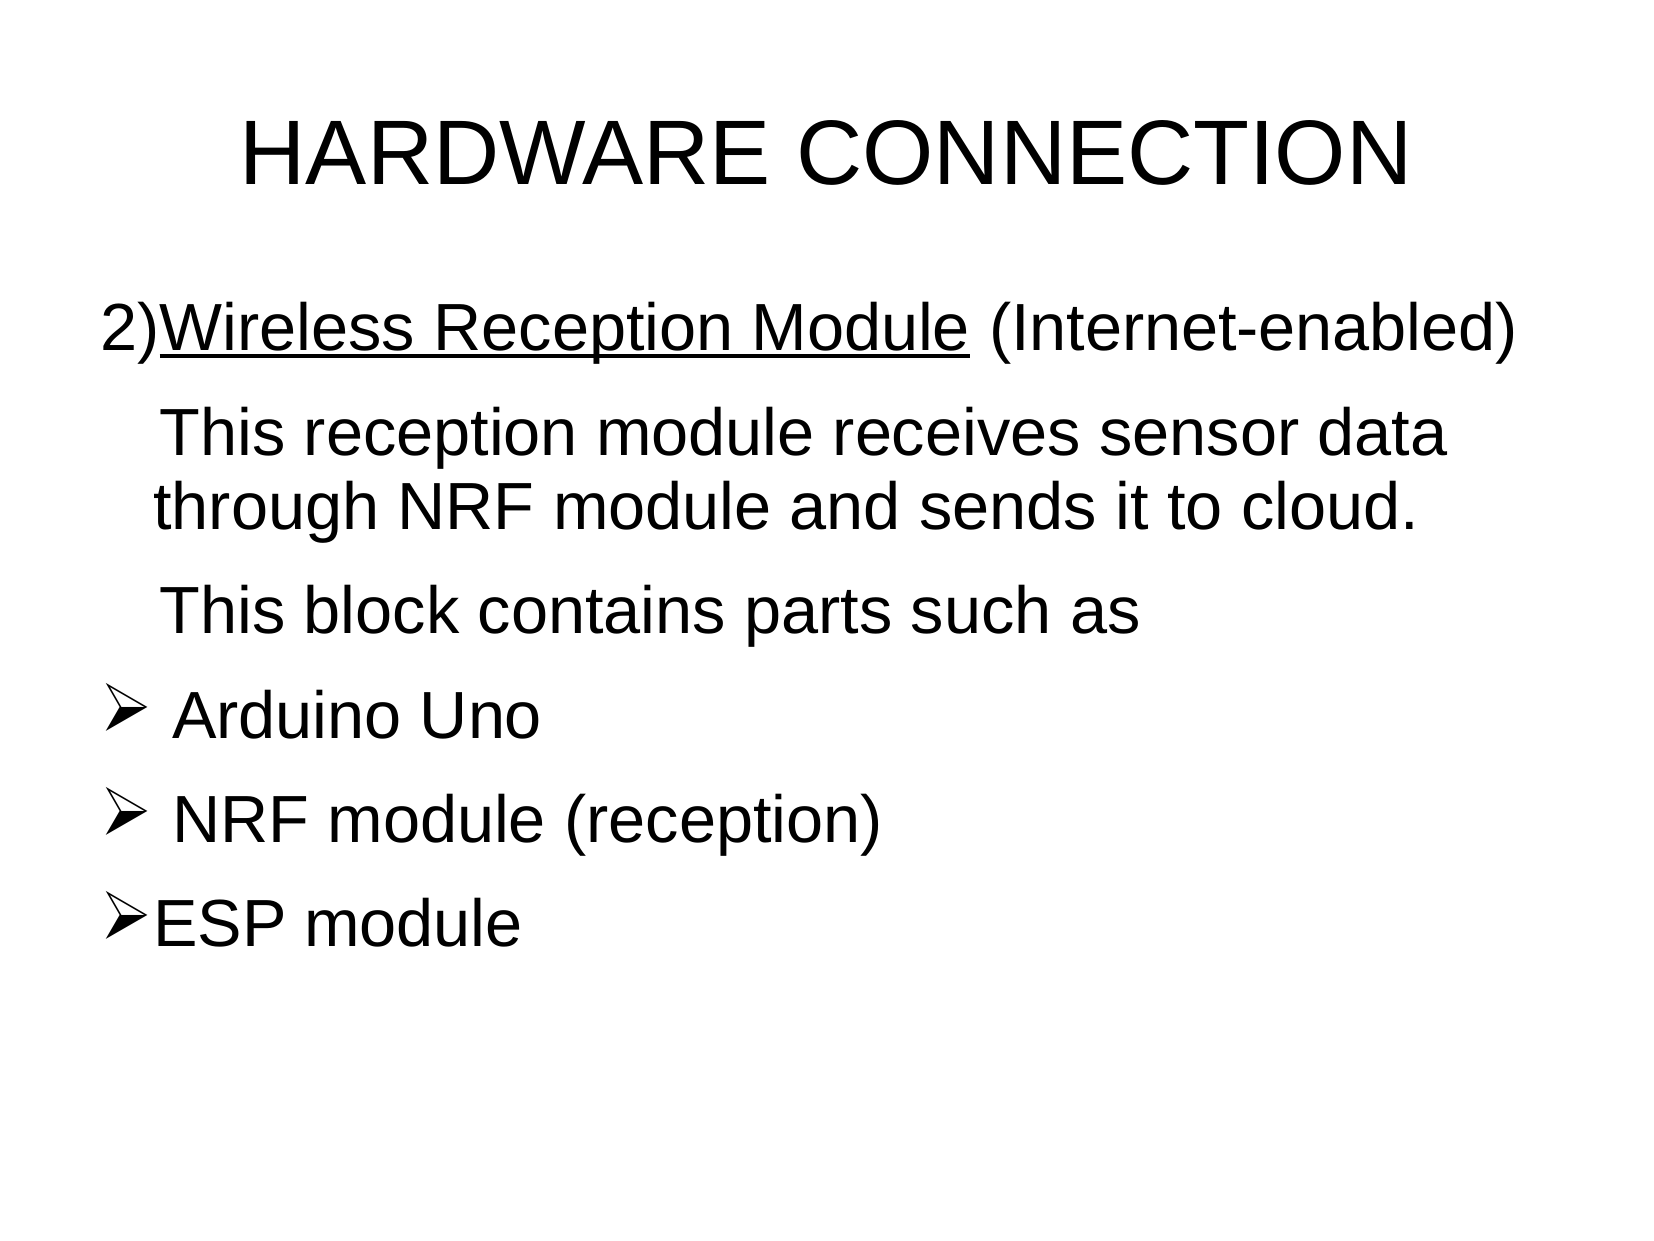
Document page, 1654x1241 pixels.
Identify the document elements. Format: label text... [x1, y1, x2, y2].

title HARDWARE CONNECTION [82, 49, 1571, 257]
list Wireless Reception Module (Internet-enabled) This reception module receives sensor data through NRF module and sends it to cloud. This block contains parts such as Arduino Uno NRF module (reception) ESP module [82, 290, 1571, 1010]
